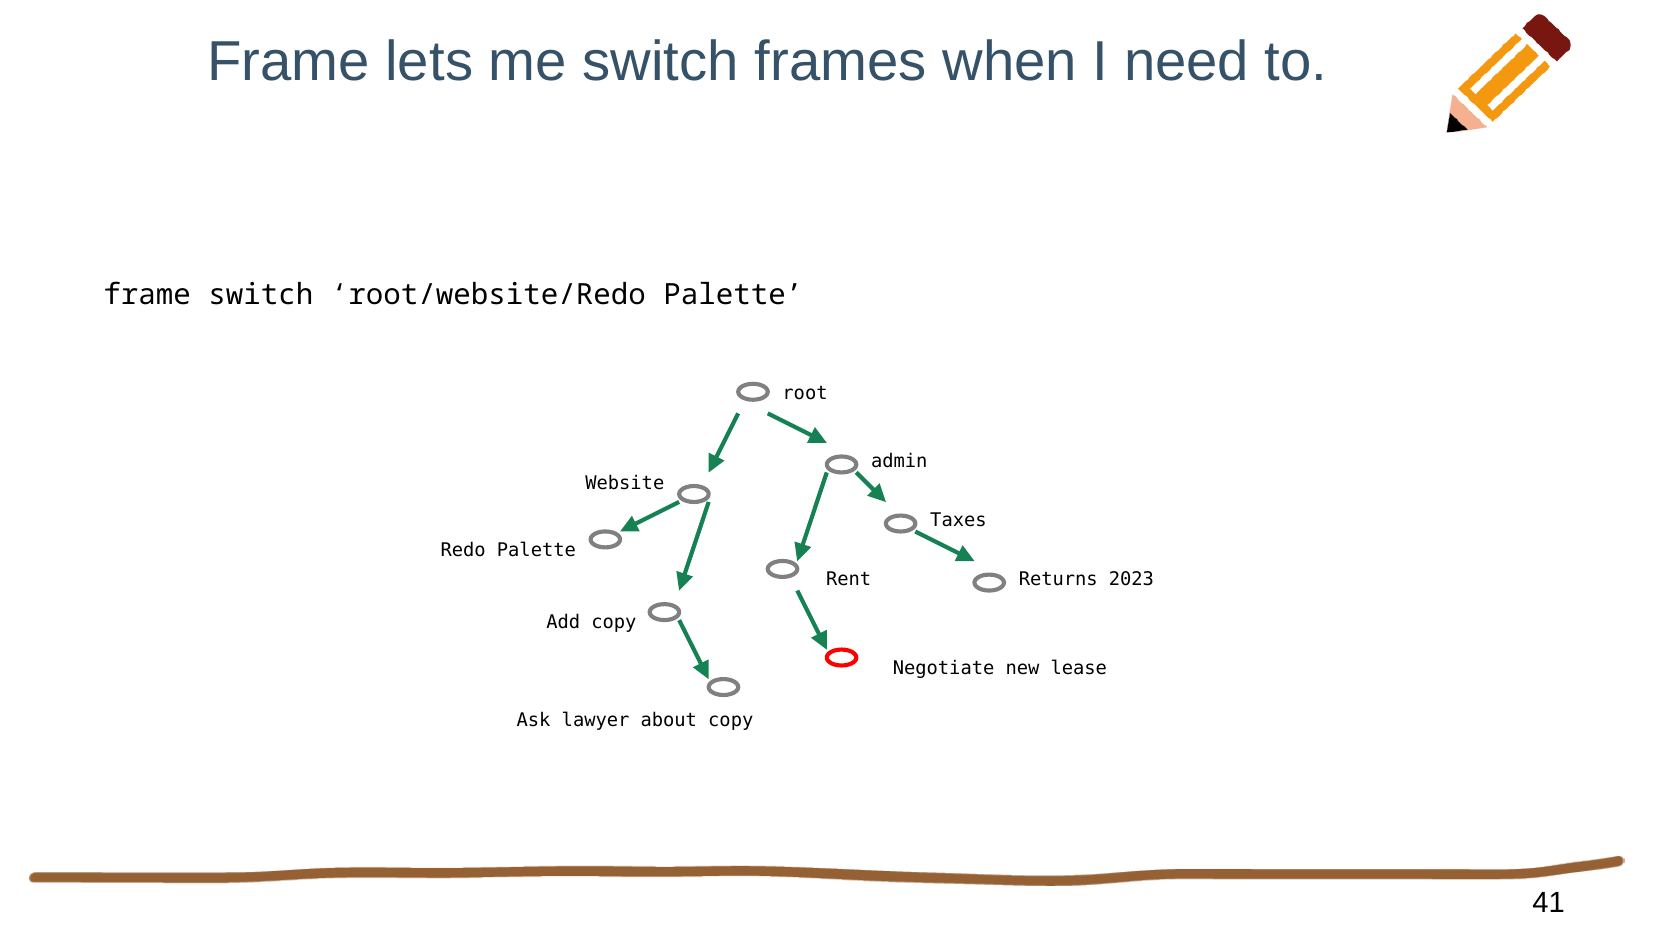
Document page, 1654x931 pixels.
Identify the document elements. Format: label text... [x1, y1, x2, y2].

text_box [826, 456, 856, 473]
text_box [708, 679, 739, 696]
text_box [974, 574, 1003, 591]
picture [29, 856, 1625, 886]
text_box Redo Palette [425, 531, 591, 569]
text_box [767, 560, 798, 577]
text_box frame switch ‘root/website/Redo Palette’ [88, 265, 836, 310]
text_box Negotiate new lease [878, 649, 1122, 687]
text_box Rent [811, 561, 886, 598]
text_box [652, 604, 680, 621]
text_box root [767, 374, 843, 412]
text_box [738, 383, 767, 400]
text_box admin [856, 442, 943, 480]
text_box Ask lawyer about copy [501, 701, 768, 739]
text_box Taxes [915, 501, 1002, 539]
text_box Add copy [531, 604, 652, 642]
text_box [680, 486, 709, 502]
text_box Returns 2023 [1003, 561, 1169, 598]
text_box [885, 515, 915, 532]
text_box [591, 531, 621, 548]
picture [1446, 14, 1571, 133]
text_box [826, 649, 857, 666]
title Frame lets me switch frames when I need to. [88, 29, 1447, 237]
text_box Website [570, 465, 680, 502]
